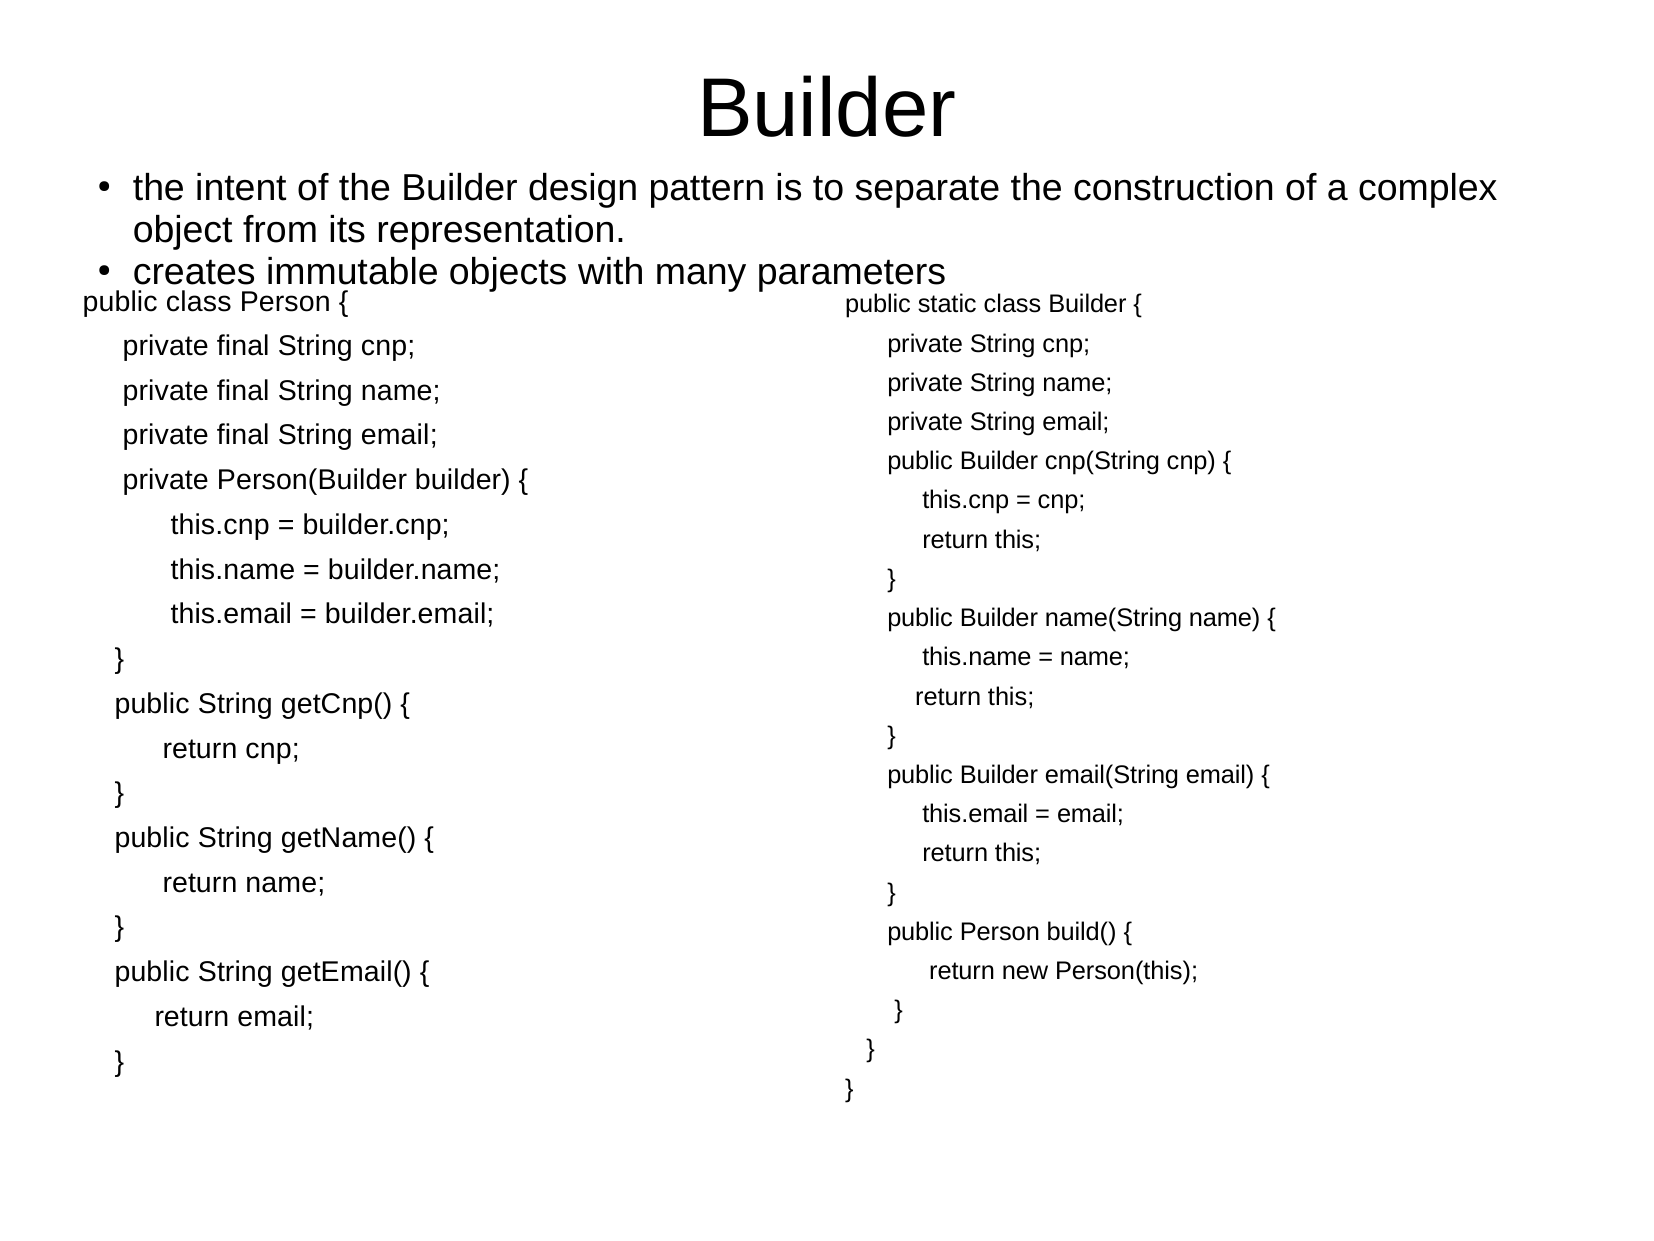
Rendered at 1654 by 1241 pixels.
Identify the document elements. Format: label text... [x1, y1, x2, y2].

list public static class Builder { private String cnp; private String name; private String email; public Builder cnp(String cnp) { this.cnp = cnp; return this; } public Builder name(String name) { this.name = name; return this; } public Builder email(String email) { this.email = email; return this; } public Person build() { return new Person(this); } } } [845, 301, 1572, 1126]
list public class Person { private final String cnp; private final String name; private final String email; private Person(Builder builder) { this.cnp = builder.cnp; this.name = builder.name; this.email = builder.email; } public String getCnp() { return cnp; } public String getName() { return name; } public String getEmail() { return email; } [82, 301, 809, 1096]
text_box the intent of the Builder design pattern is to separate the construction of a complex object from its representation. creates immutable objects with many parameters [82, 159, 1606, 301]
title Builder [82, 49, 1571, 159]
